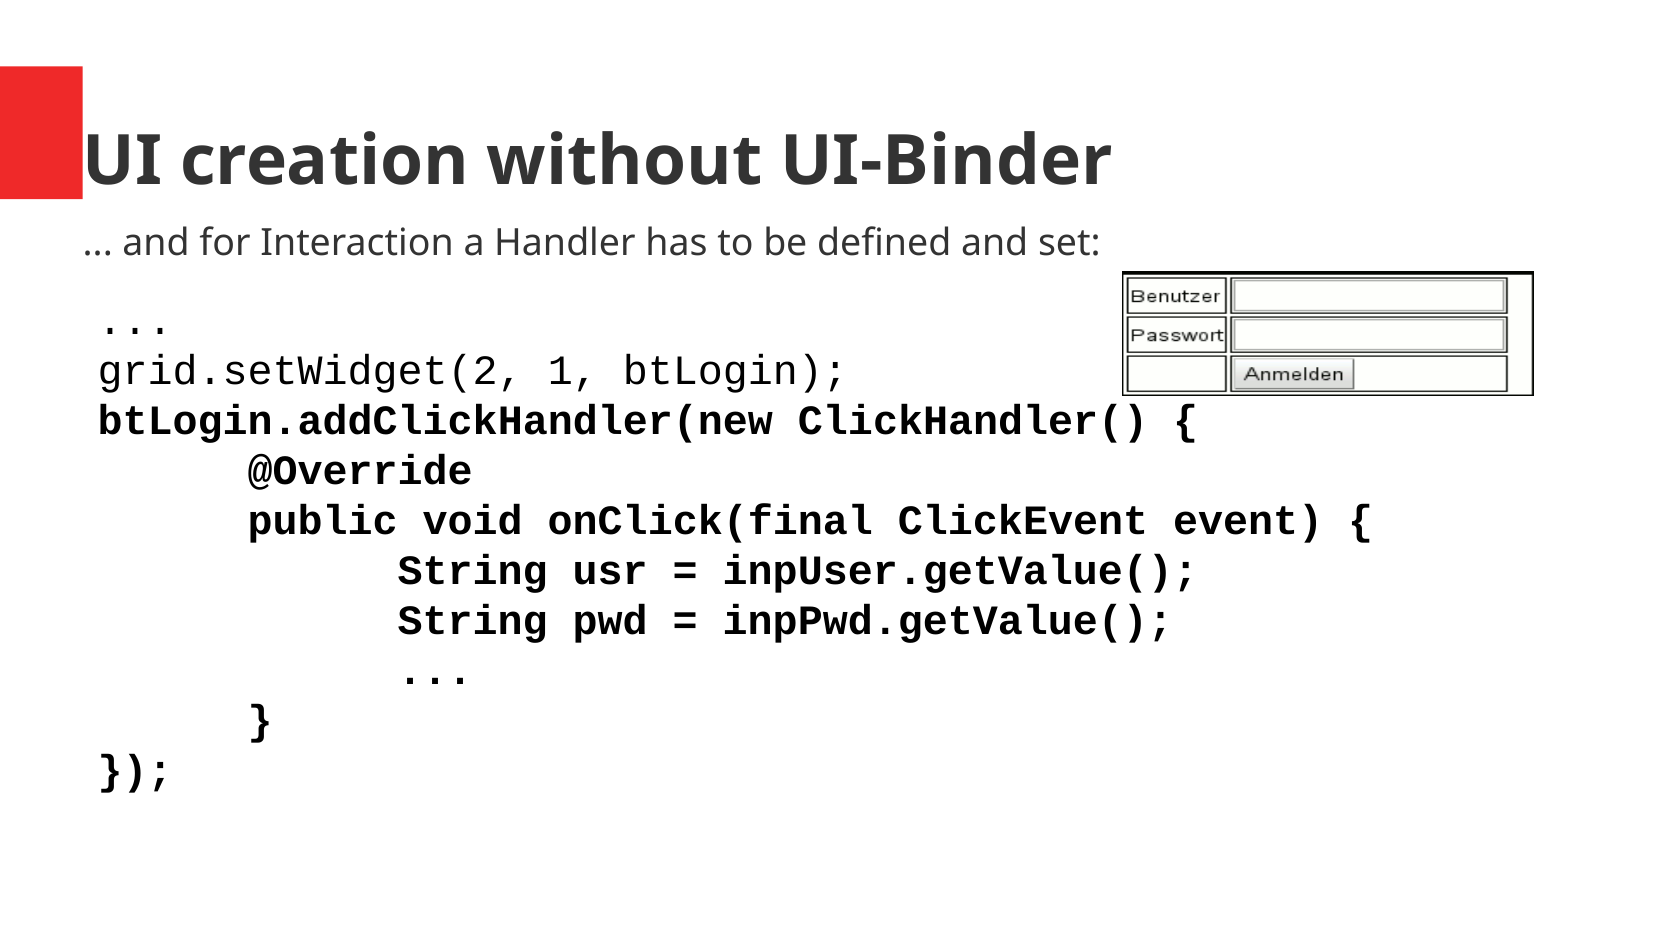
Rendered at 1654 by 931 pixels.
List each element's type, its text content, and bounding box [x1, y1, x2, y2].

picture [1122, 271, 1534, 396]
text_box ... grid.setWidget(2, 1, btLogin); btLogin.addClickHandler(new ClickHandler() { @Override public void onClick(final ClickEvent event) { String usr = inpUser.getValue(); String pwd = inpPwd.getValue(); ... } }); [82, 285, 1615, 851]
list ... and for Interaction a Handler has to be defined and set: [82, 217, 1571, 285]
title UI creation without UI-Binder [82, 33, 1571, 196]
